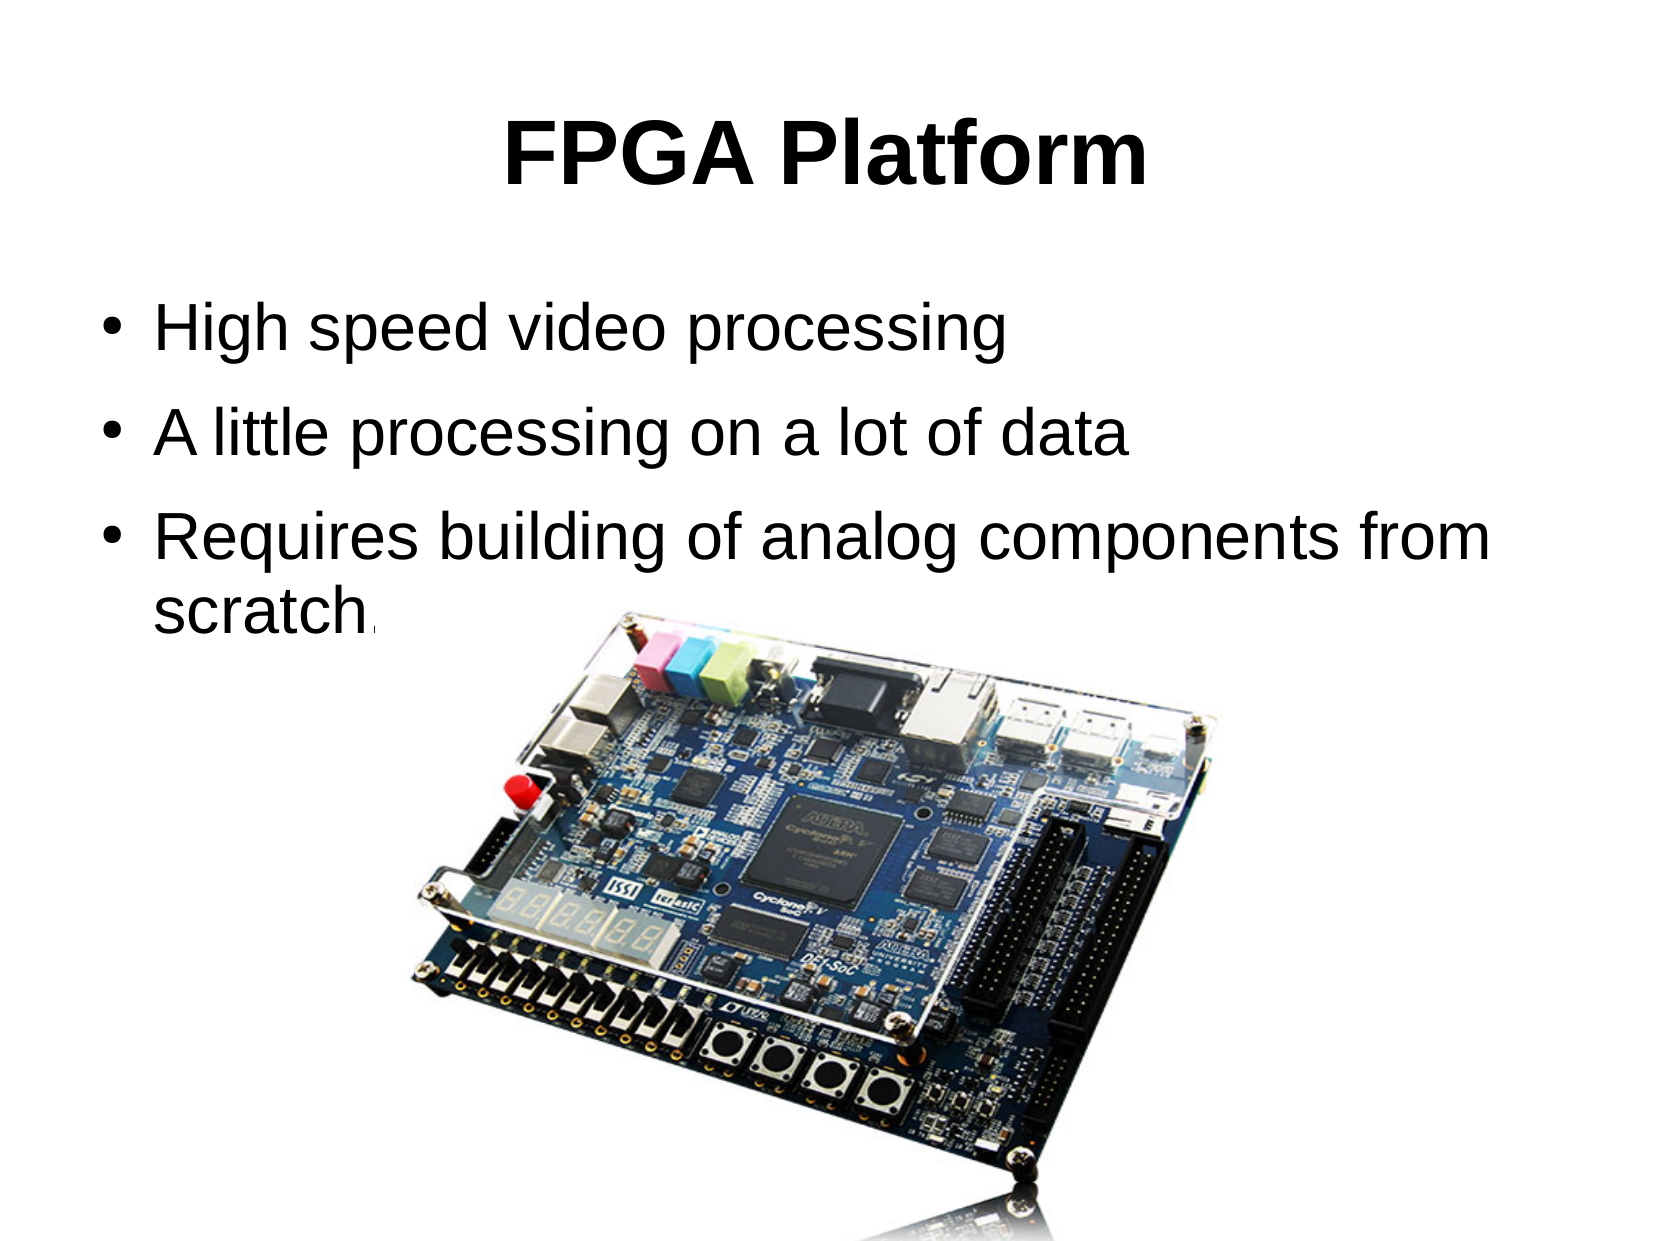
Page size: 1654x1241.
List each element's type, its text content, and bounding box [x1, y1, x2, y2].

picture [375, 597, 1238, 1241]
list High speed video processing A little processing on a lot of data Requires building of analog components from scratch. [82, 290, 1571, 1109]
title FPGA Platform [82, 49, 1571, 257]
